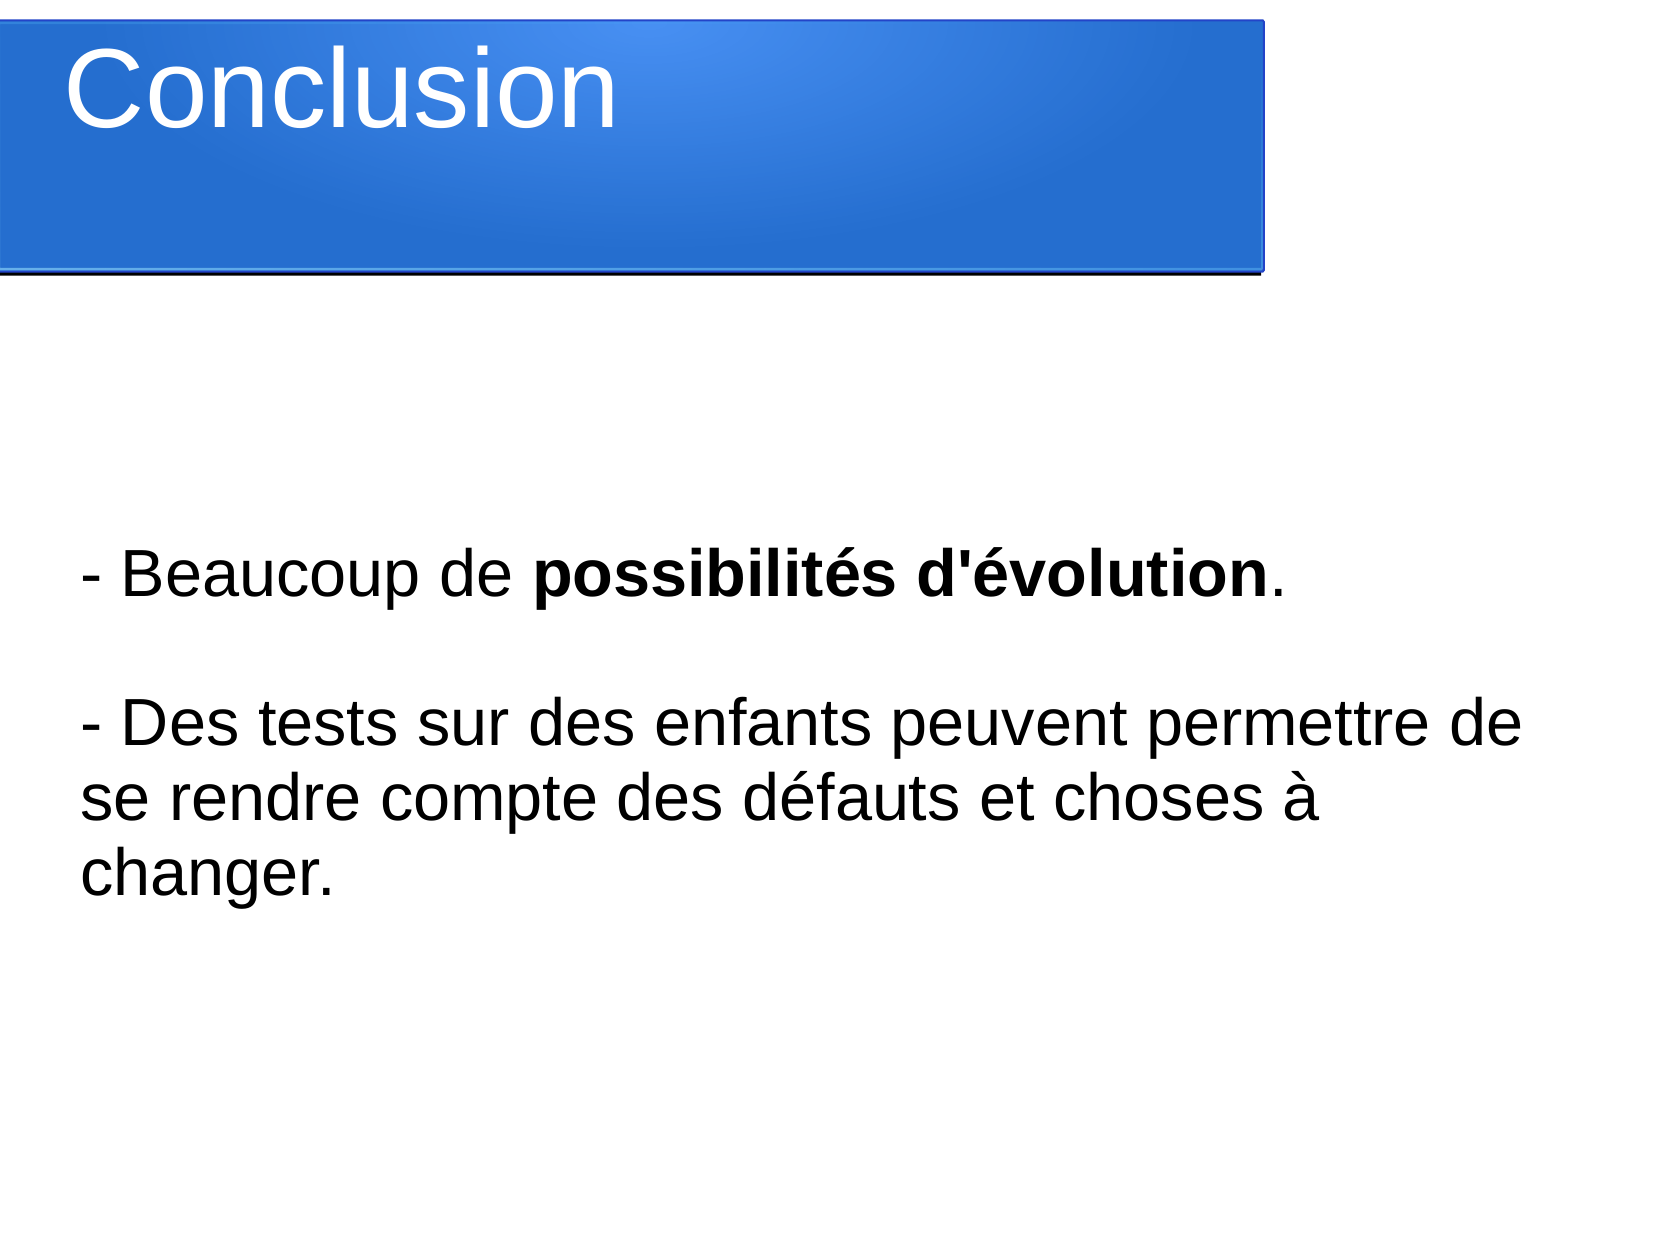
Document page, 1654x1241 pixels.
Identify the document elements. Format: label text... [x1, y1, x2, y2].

subtitle - Beaucoup de possibilités d'évolution. - Des tests sur des enfants peuvent permettre de se rendre compte des défauts et choses à changer. [80, 362, 1536, 1083]
title Conclusion [23, 25, 1335, 277]
